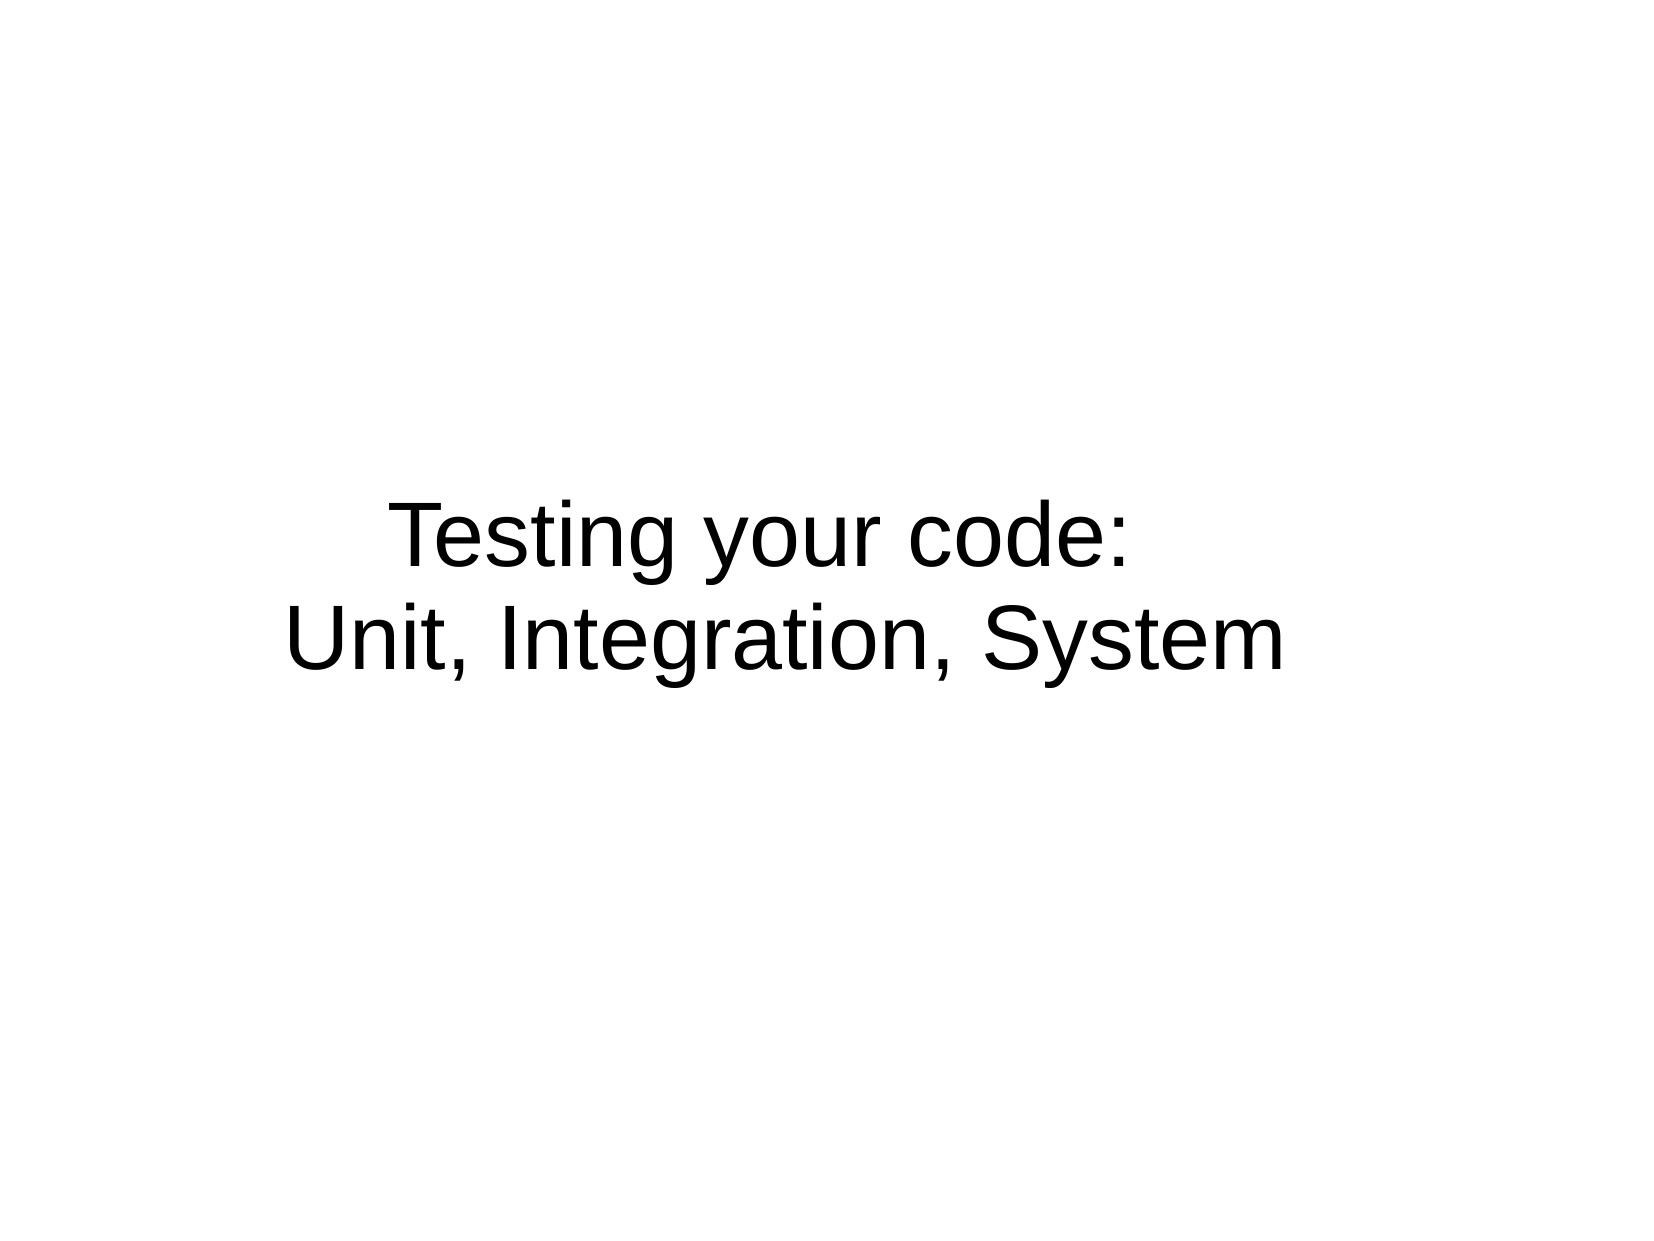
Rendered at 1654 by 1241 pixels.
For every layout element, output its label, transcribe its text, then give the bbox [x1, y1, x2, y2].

title Testing your code: Unit, Integration, System [41, 482, 1530, 690]
